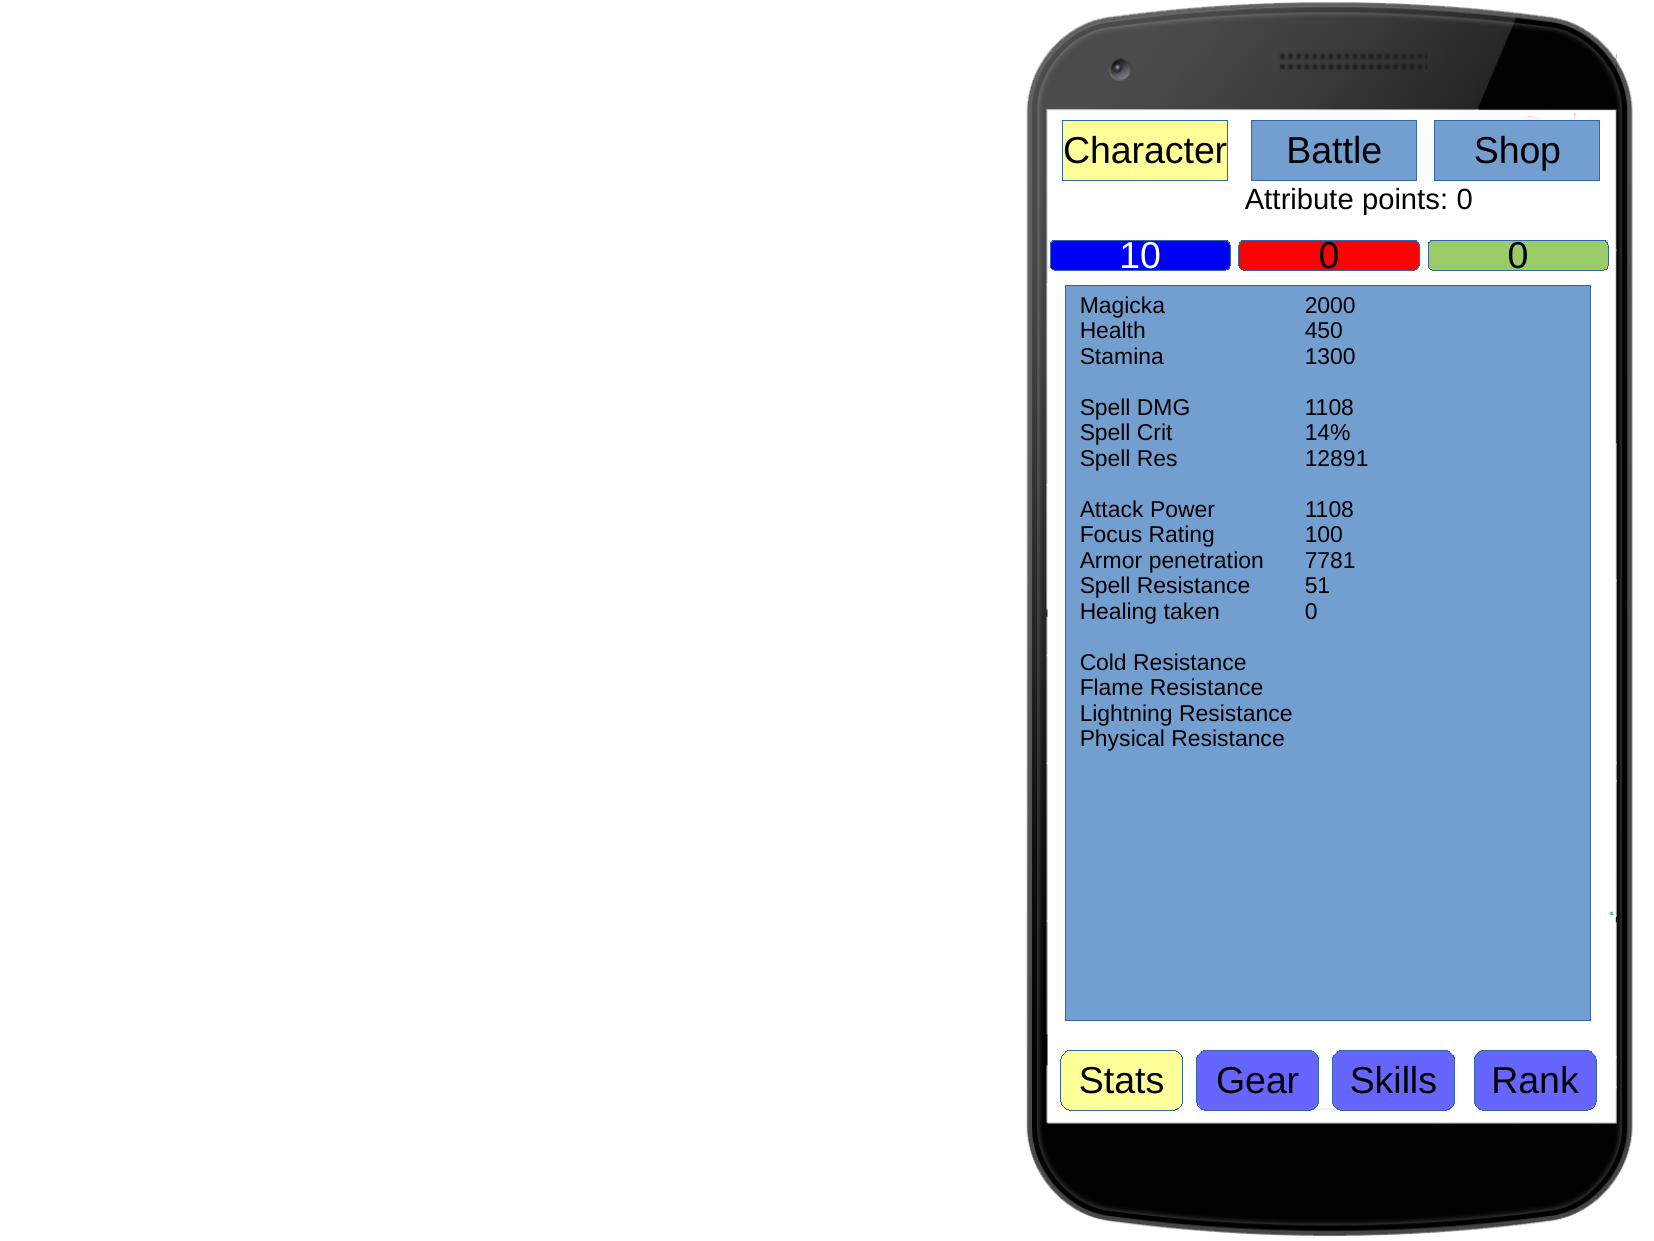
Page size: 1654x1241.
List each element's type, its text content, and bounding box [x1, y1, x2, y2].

text_box 10 [1050, 240, 1231, 271]
text_box Skills [1332, 1050, 1455, 1111]
text_box Gear [1196, 1050, 1319, 1111]
text_box 0 [1238, 240, 1420, 271]
text_box 0 [1428, 240, 1609, 271]
text_box Stats [1060, 1050, 1183, 1111]
text_box Rank [1474, 1050, 1597, 1111]
text_box Battle [1251, 120, 1417, 181]
text_box Shop [1434, 120, 1600, 181]
text_box Magicka 2000 Health 450 Stamina 1300 Spell DMG 1108 Spell Crit 14% Spell Res 12891 Attack Power 1108 Focus Rating 100 Armor penetration 7781 Spell Resistance 51 Healing taken 0 Cold Resistance Flame Resistance Lightning Resistance Physical Resistance [1065, 285, 1591, 1021]
picture [1005, 0, 1648, 1241]
text_box Character [1062, 120, 1228, 181]
